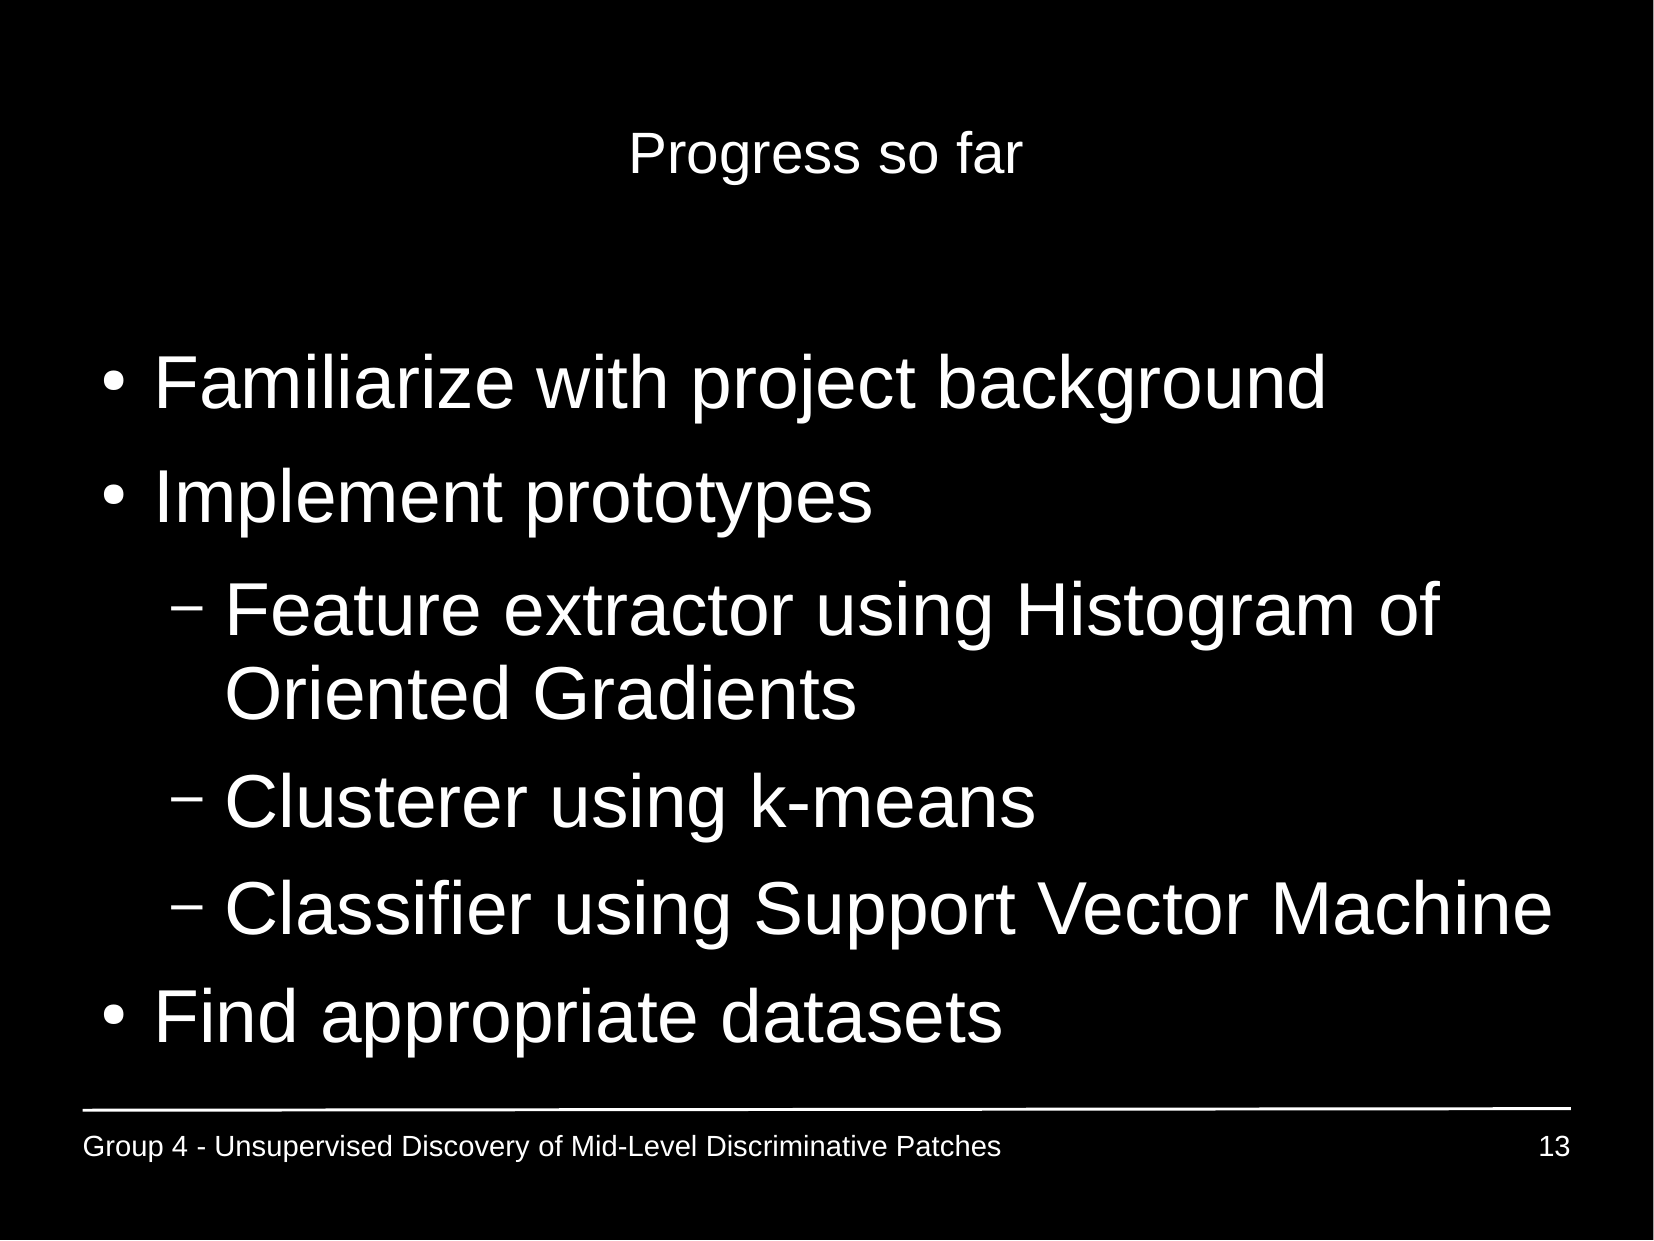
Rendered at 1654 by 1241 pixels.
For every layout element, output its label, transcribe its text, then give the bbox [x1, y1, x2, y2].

chart [820, 605, 833, 635]
list Familiarize with project background Implement prototypes Feature extractor using Histogram of Oriented Gradients Clusterer using k-means Classifier using Support Vector Machine Find appropriate datasets [82, 290, 1571, 1109]
title Progress so far [82, 49, 1571, 257]
